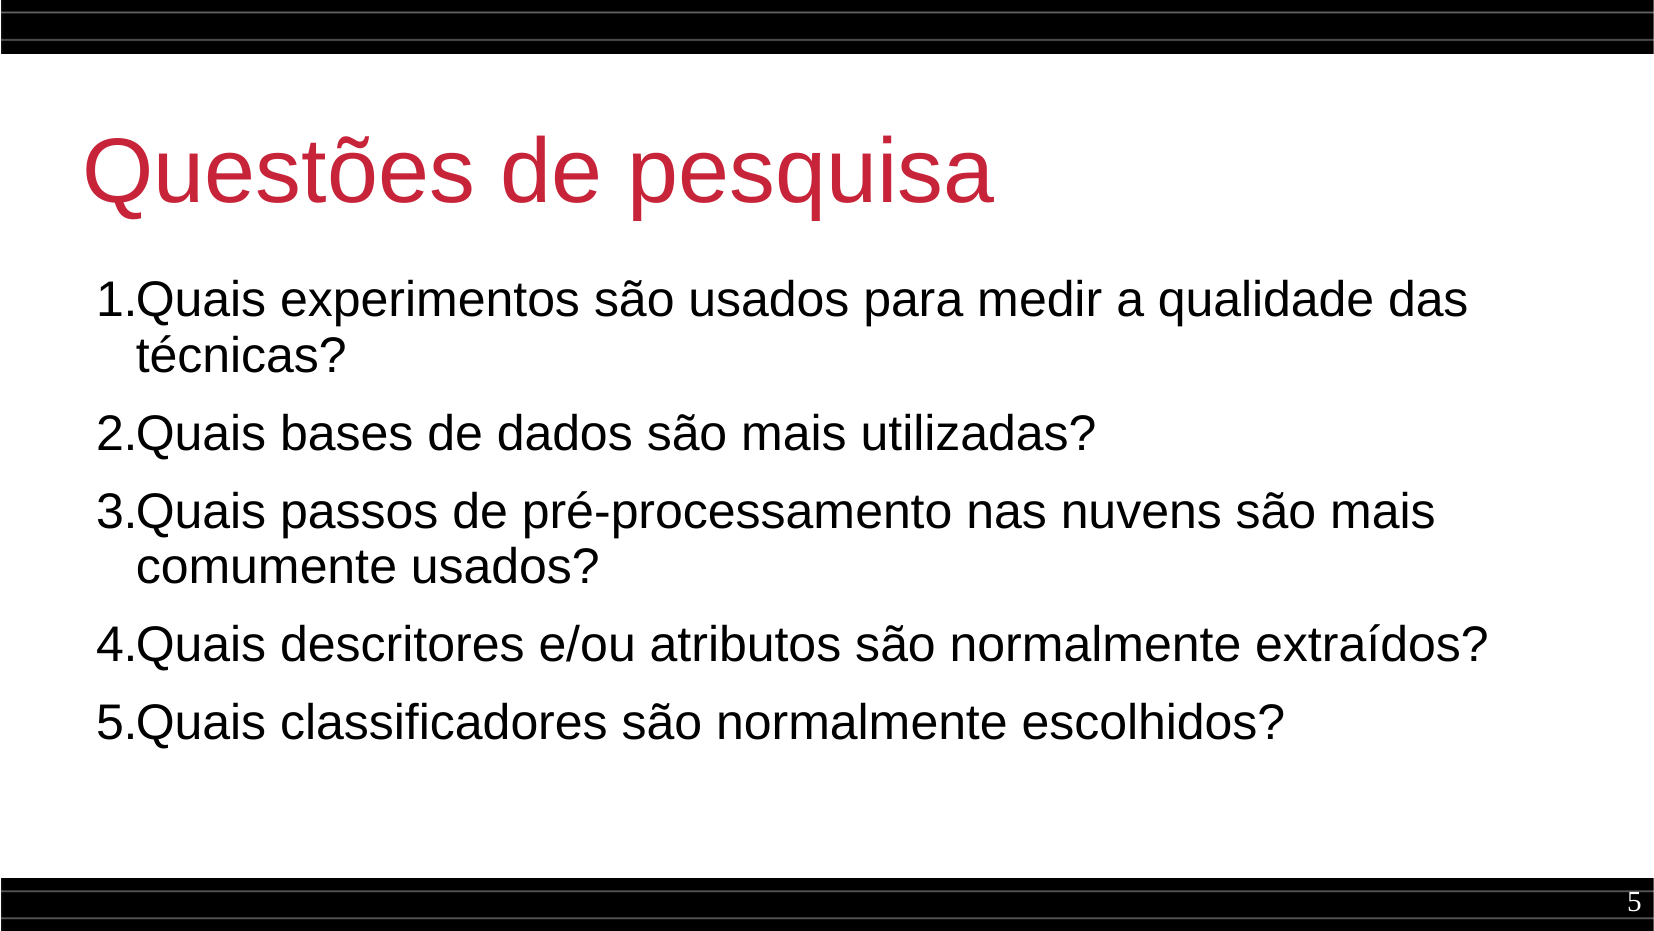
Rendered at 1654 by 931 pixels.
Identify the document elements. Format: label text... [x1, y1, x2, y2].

list Quais experimentos são usados para medir a qualidade das técnicas? Quais bases de dados são mais utilizadas? Quais passos de pré-processamento nas nuvens são mais comumente usados? Quais descritores e/ou atributos são normalmente extraídos? Quais classificadores são normalmente escolhidos? [82, 271, 1571, 758]
picture [1, 0, 1654, 54]
picture [1, 878, 1654, 931]
title Questões de pesquisa [82, 92, 1571, 249]
